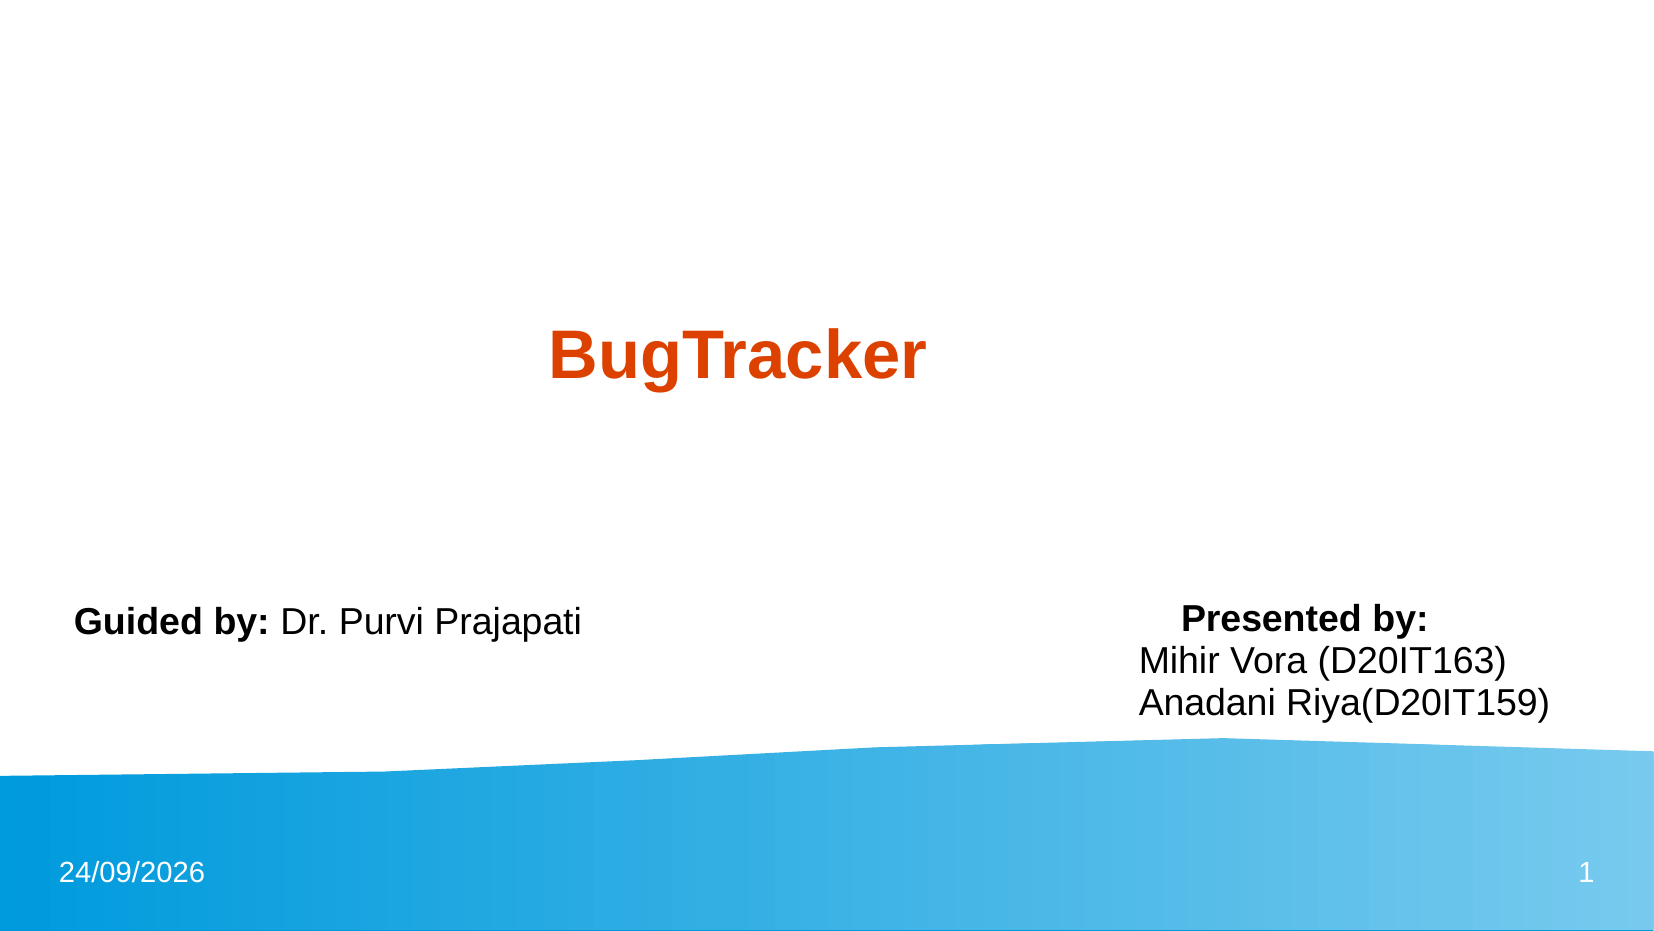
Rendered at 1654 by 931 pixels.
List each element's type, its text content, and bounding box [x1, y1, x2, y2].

text_box Guided by: Dr. Purvi Prajapati [59, 592, 621, 692]
title BugTracker [0, 265, 1477, 443]
text_box Presented by: Mihir Vora (D20IT163) Anadani Riya(D20IT159) [1092, 590, 1595, 732]
